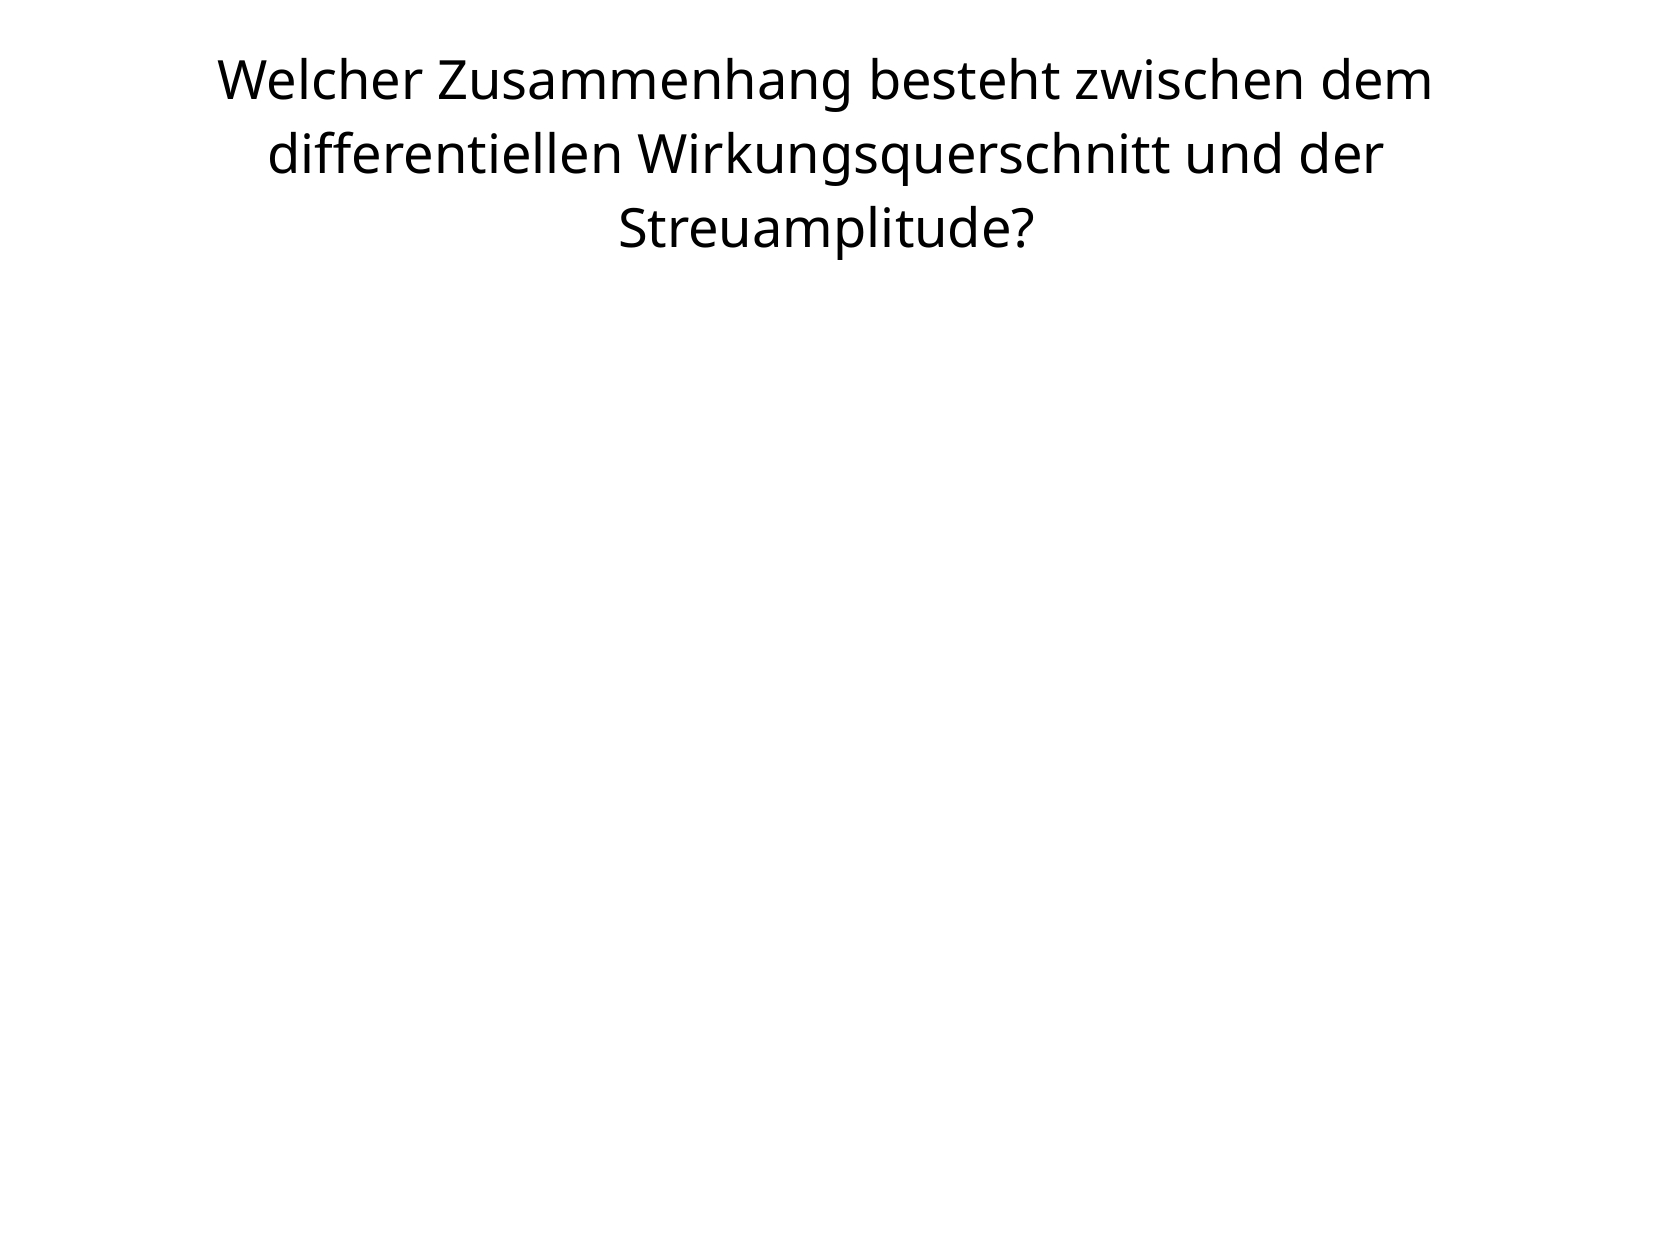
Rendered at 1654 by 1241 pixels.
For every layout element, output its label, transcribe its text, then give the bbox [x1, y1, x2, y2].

title Welcher Zusammenhang besteht zwischen dem differentiellen Wirkungsquerschnitt und der Streuamplitude? [82, 49, 1571, 257]
